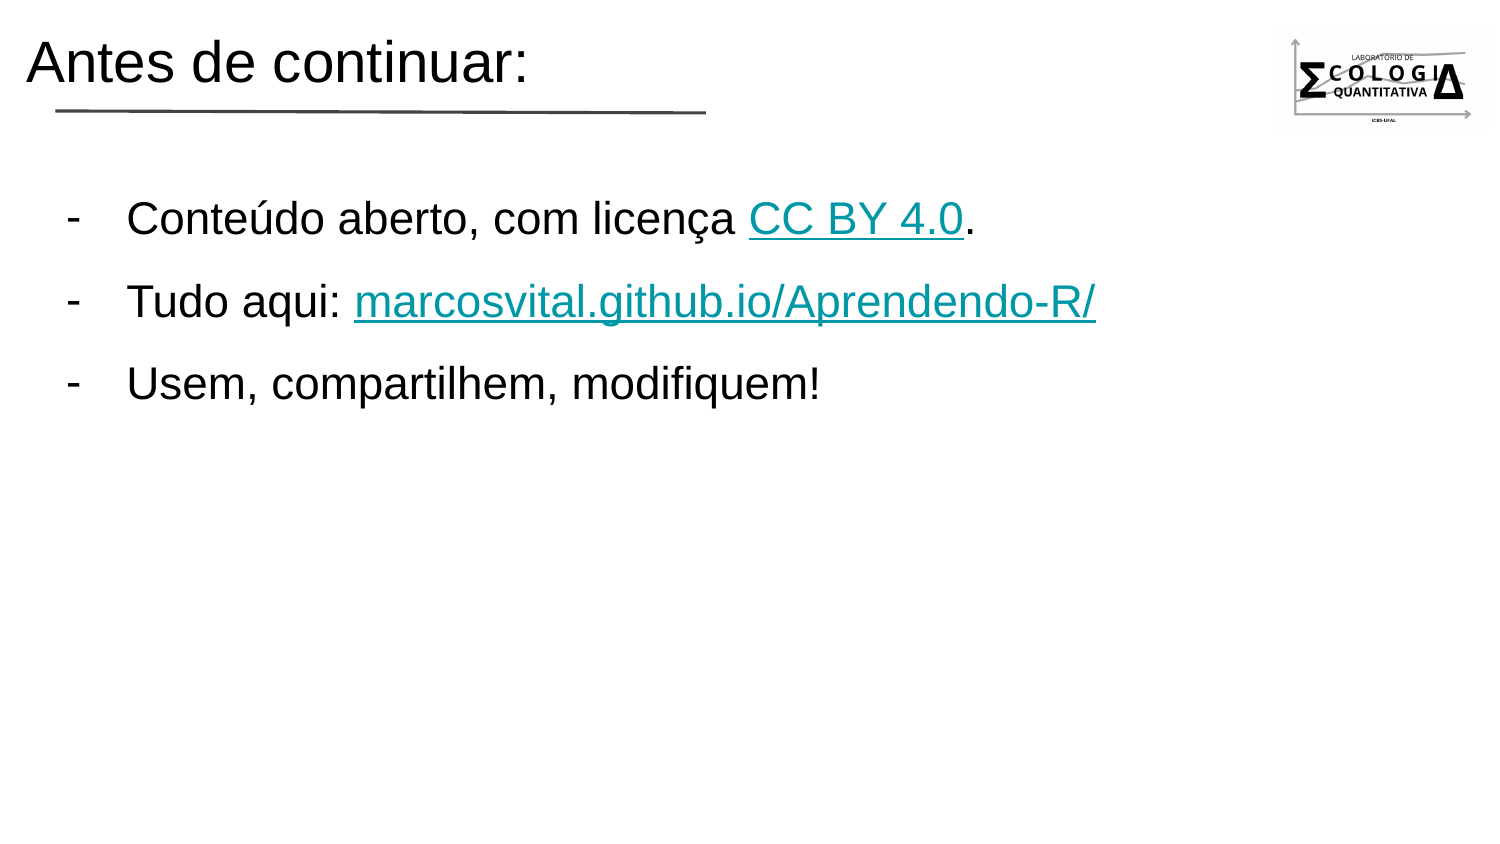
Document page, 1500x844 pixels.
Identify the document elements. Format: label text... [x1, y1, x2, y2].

text_box Antes de continuar: [11, 9, 1210, 117]
picture [1275, 23, 1490, 131]
text_box Conteúdo aberto, com licença CC BY 4.0. Tudo aqui: marcosvital.github.io/Aprendendo-R/ Usem, compartilhem, modifiquem! [36, 146, 1412, 566]
